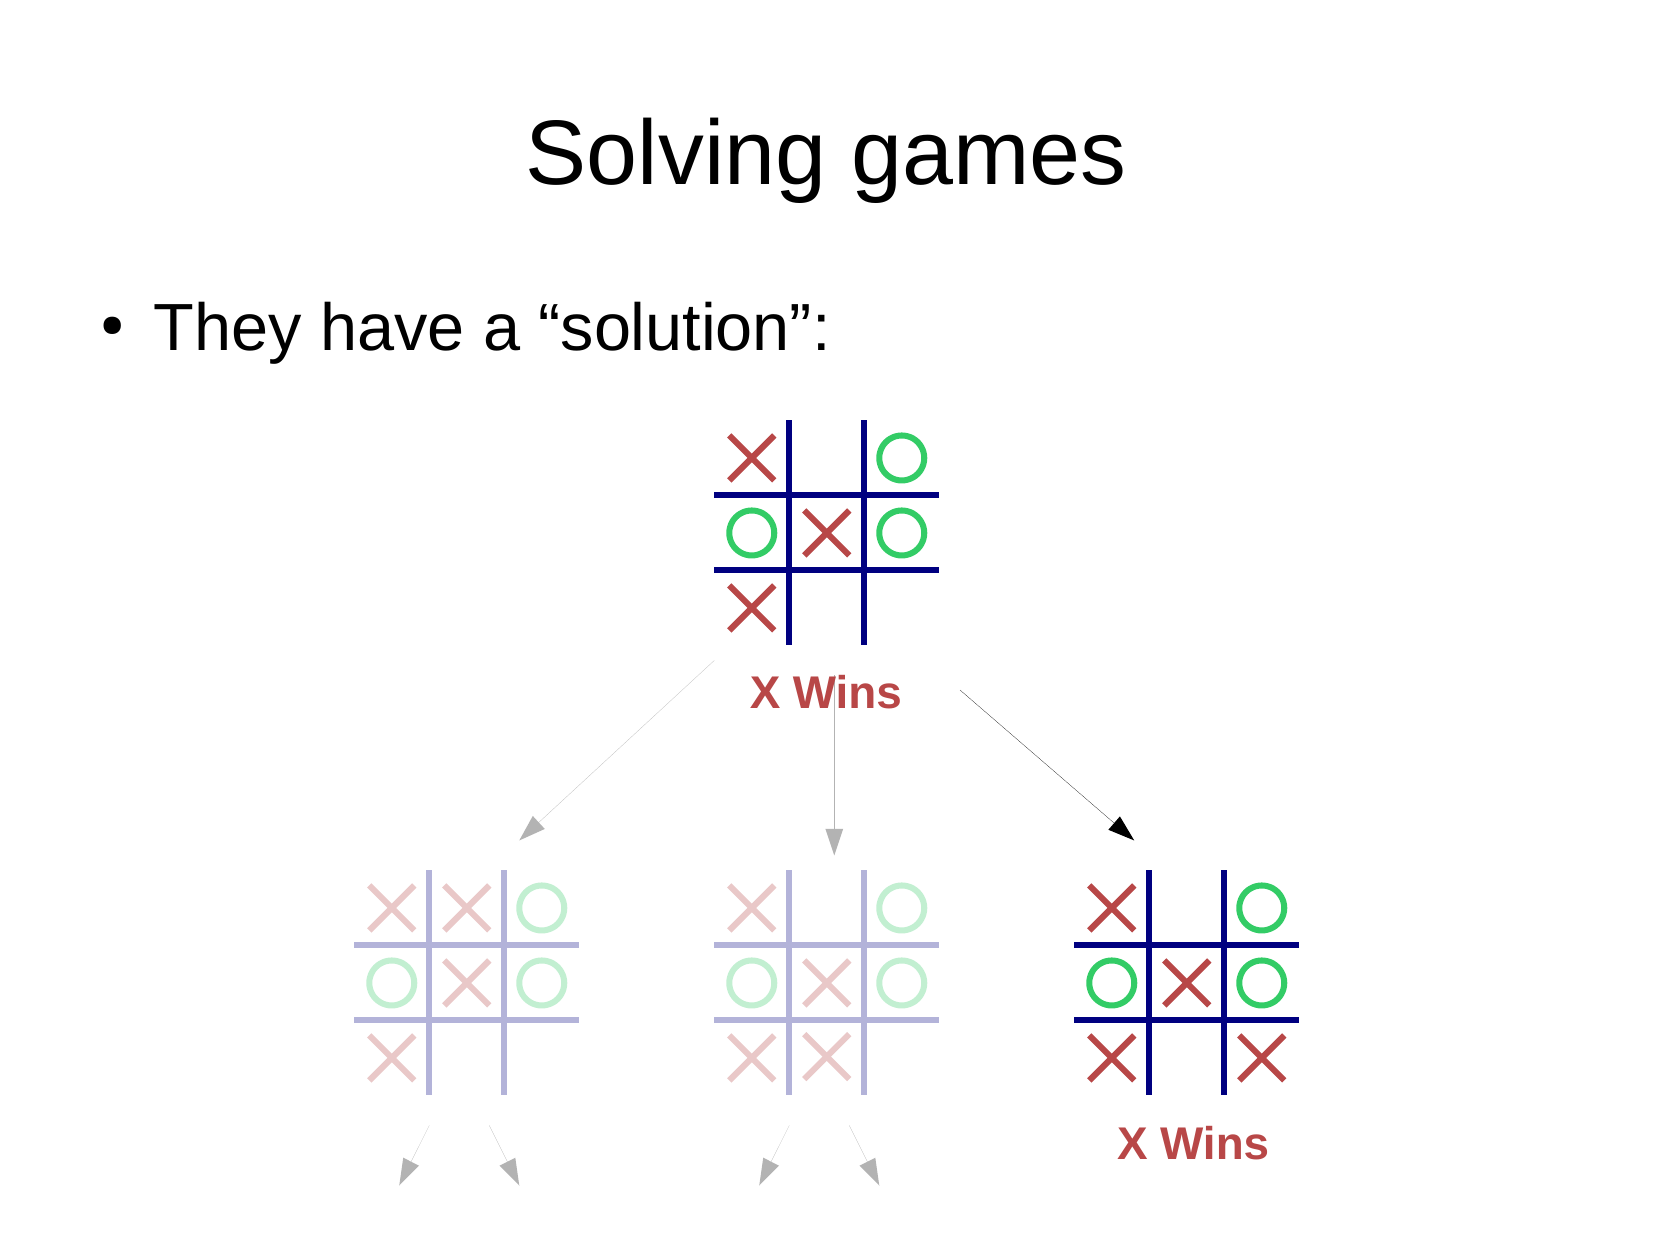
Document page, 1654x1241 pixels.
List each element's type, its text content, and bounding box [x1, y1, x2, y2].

text_box [300, 660, 946, 1186]
text_box X Wins [735, 660, 917, 728]
list They have a “solution”: [82, 290, 1571, 1109]
title Solving games [82, 49, 1571, 257]
text_box X Wins [1102, 1110, 1285, 1178]
